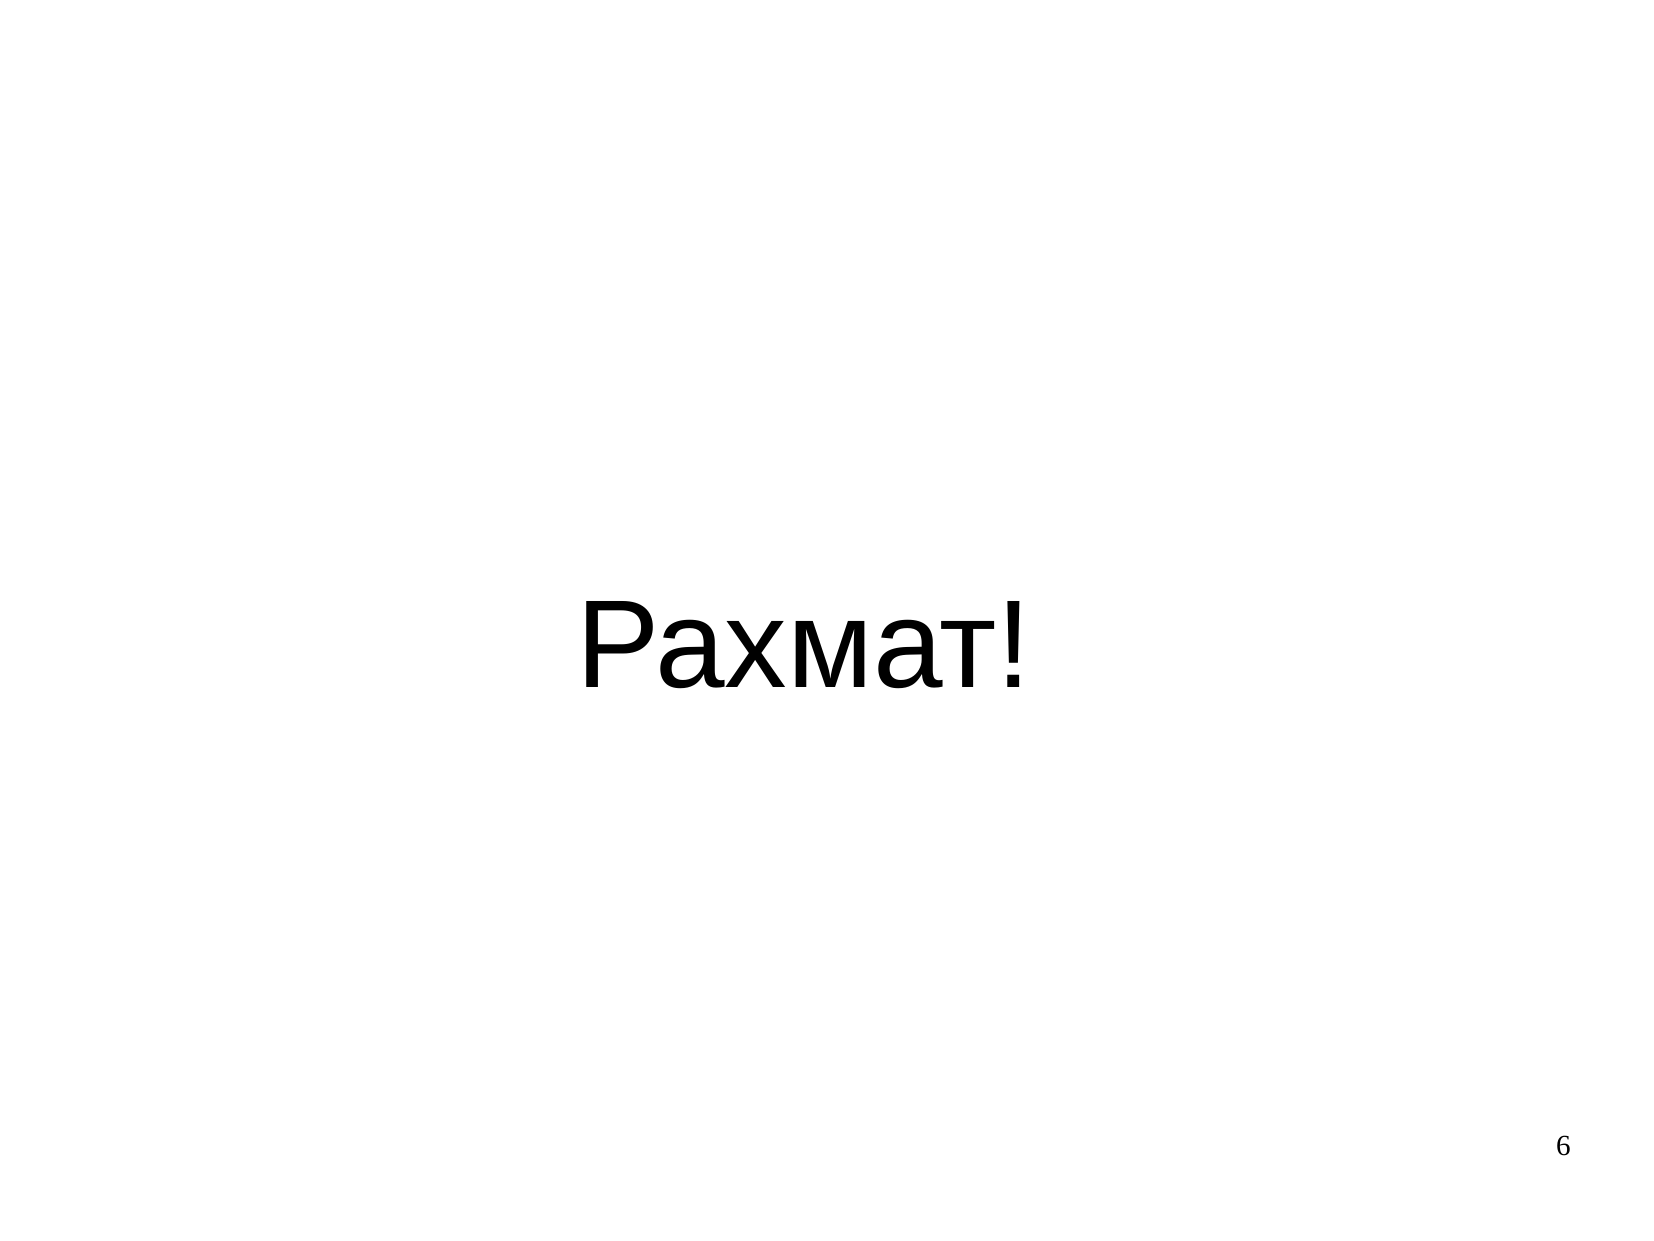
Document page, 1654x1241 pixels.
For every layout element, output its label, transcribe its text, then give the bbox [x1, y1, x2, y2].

subtitle Рахмат! [60, 72, 1549, 1216]
